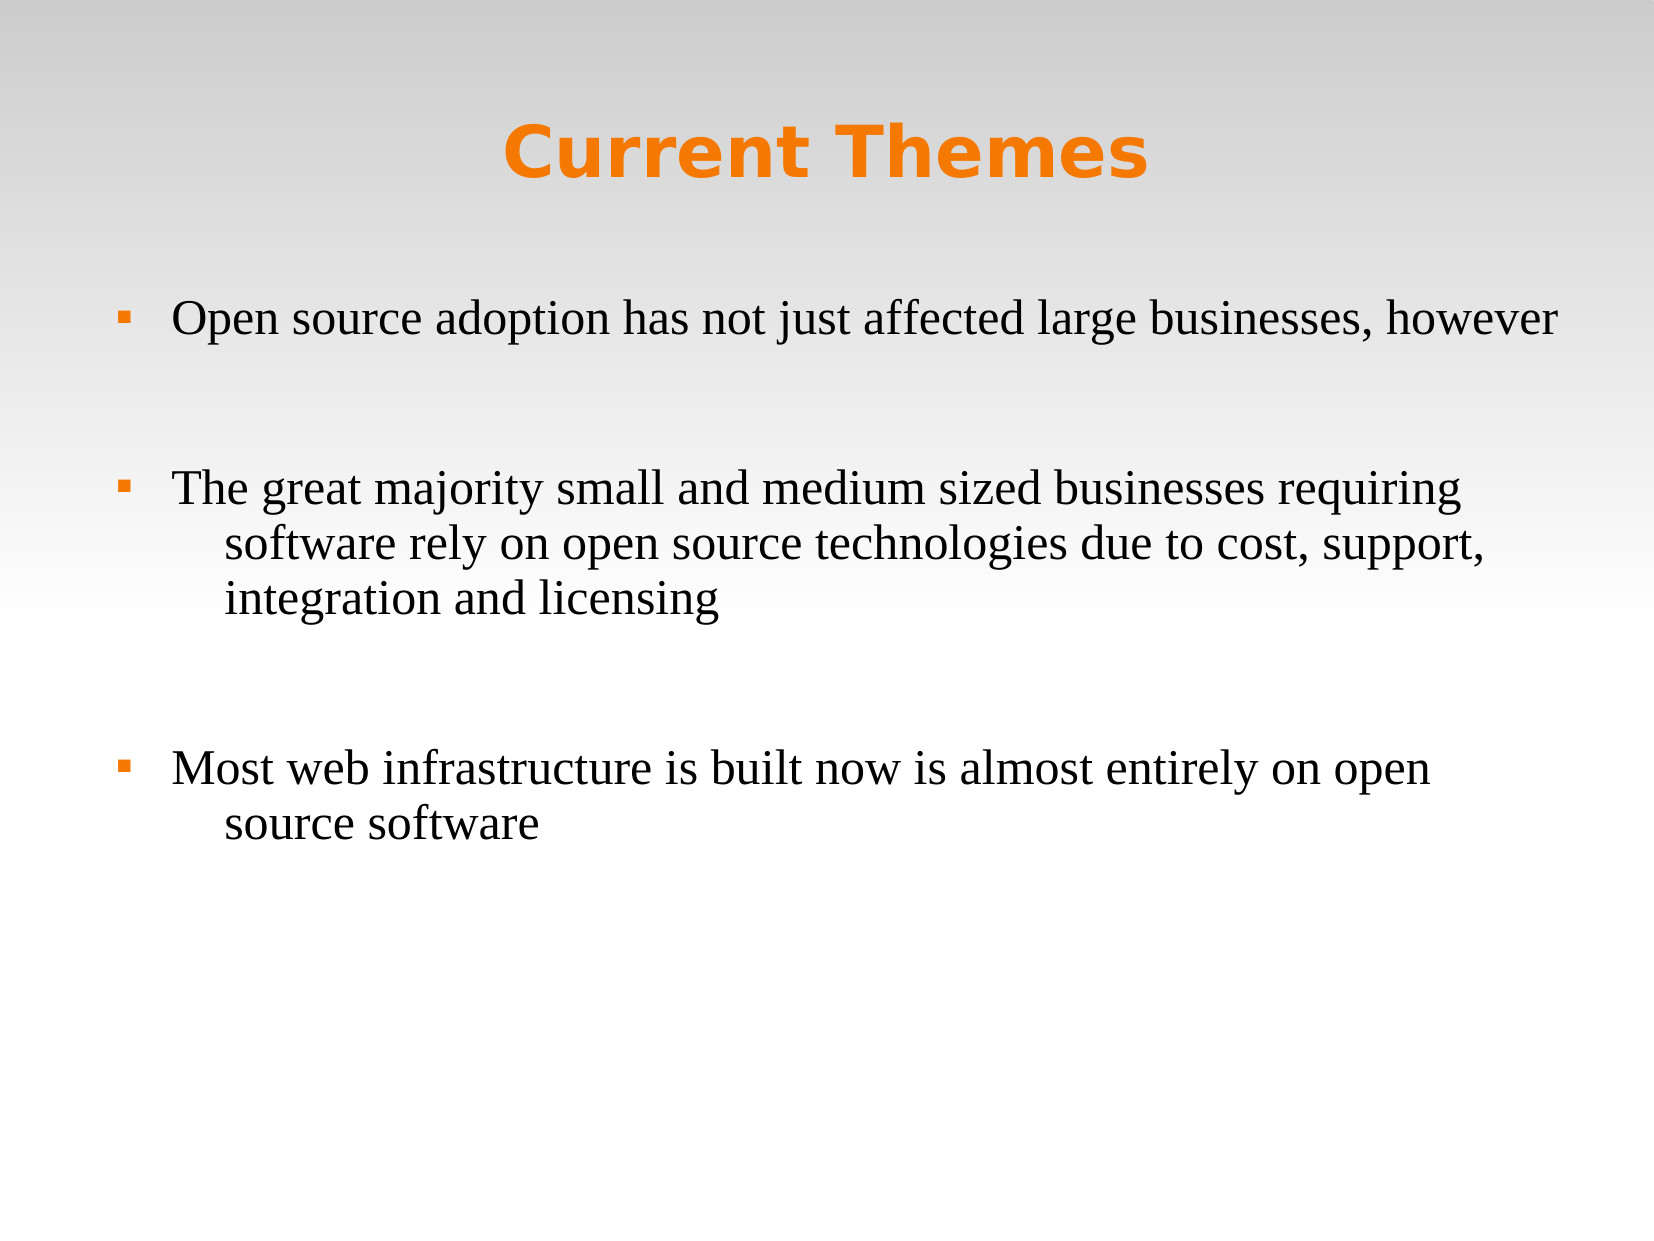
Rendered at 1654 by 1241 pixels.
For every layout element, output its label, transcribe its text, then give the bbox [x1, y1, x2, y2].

list Open source adoption has not just affected large businesses, however The great majority small and medium sized businesses requiring software rely on open source technologies due to cost, support, integration and licensing Most web infrastructure is built now is almost entirely on open source software [82, 290, 1571, 1109]
title Current Themes [82, 49, 1571, 257]
